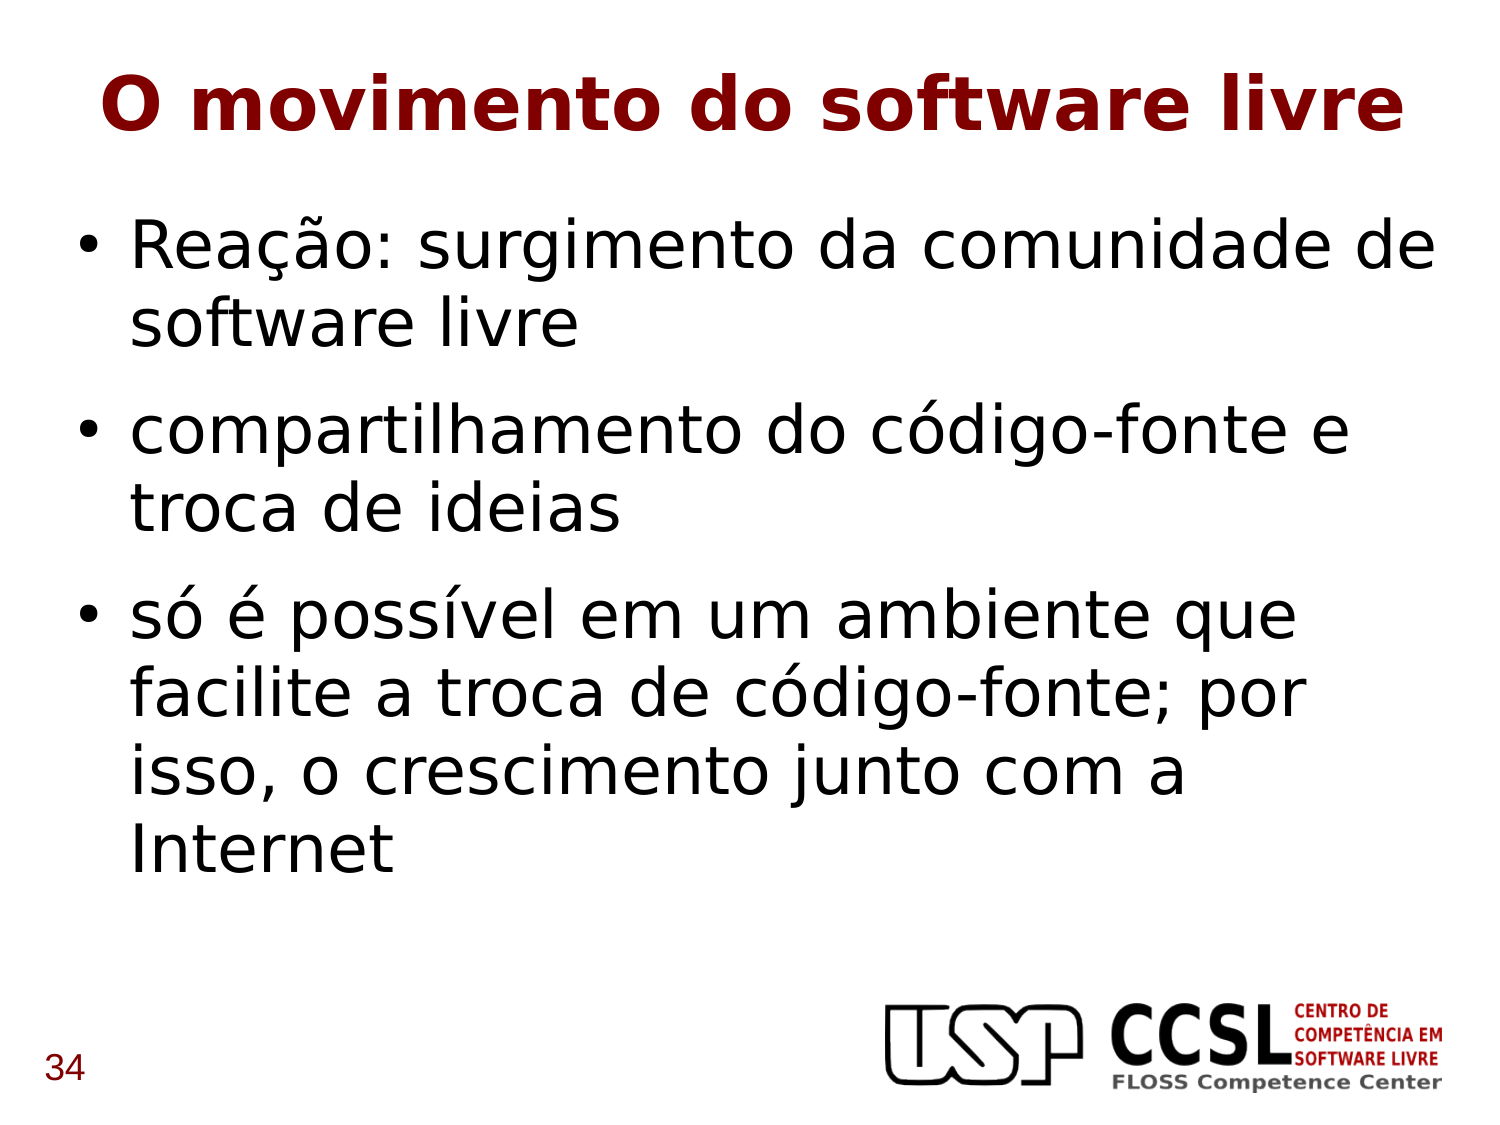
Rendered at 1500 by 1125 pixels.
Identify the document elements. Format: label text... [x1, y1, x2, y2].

list Reação: surgimento da comunidade de software livre compartilhamento do código-fonte e troca de ideias só é possível em um ambiente que facilite a troca de código-fonte; por isso, o crescimento junto com a Internet [59, 206, 1447, 950]
picture [885, 1003, 1442, 1093]
title O movimento do software livre [59, 29, 1447, 180]
